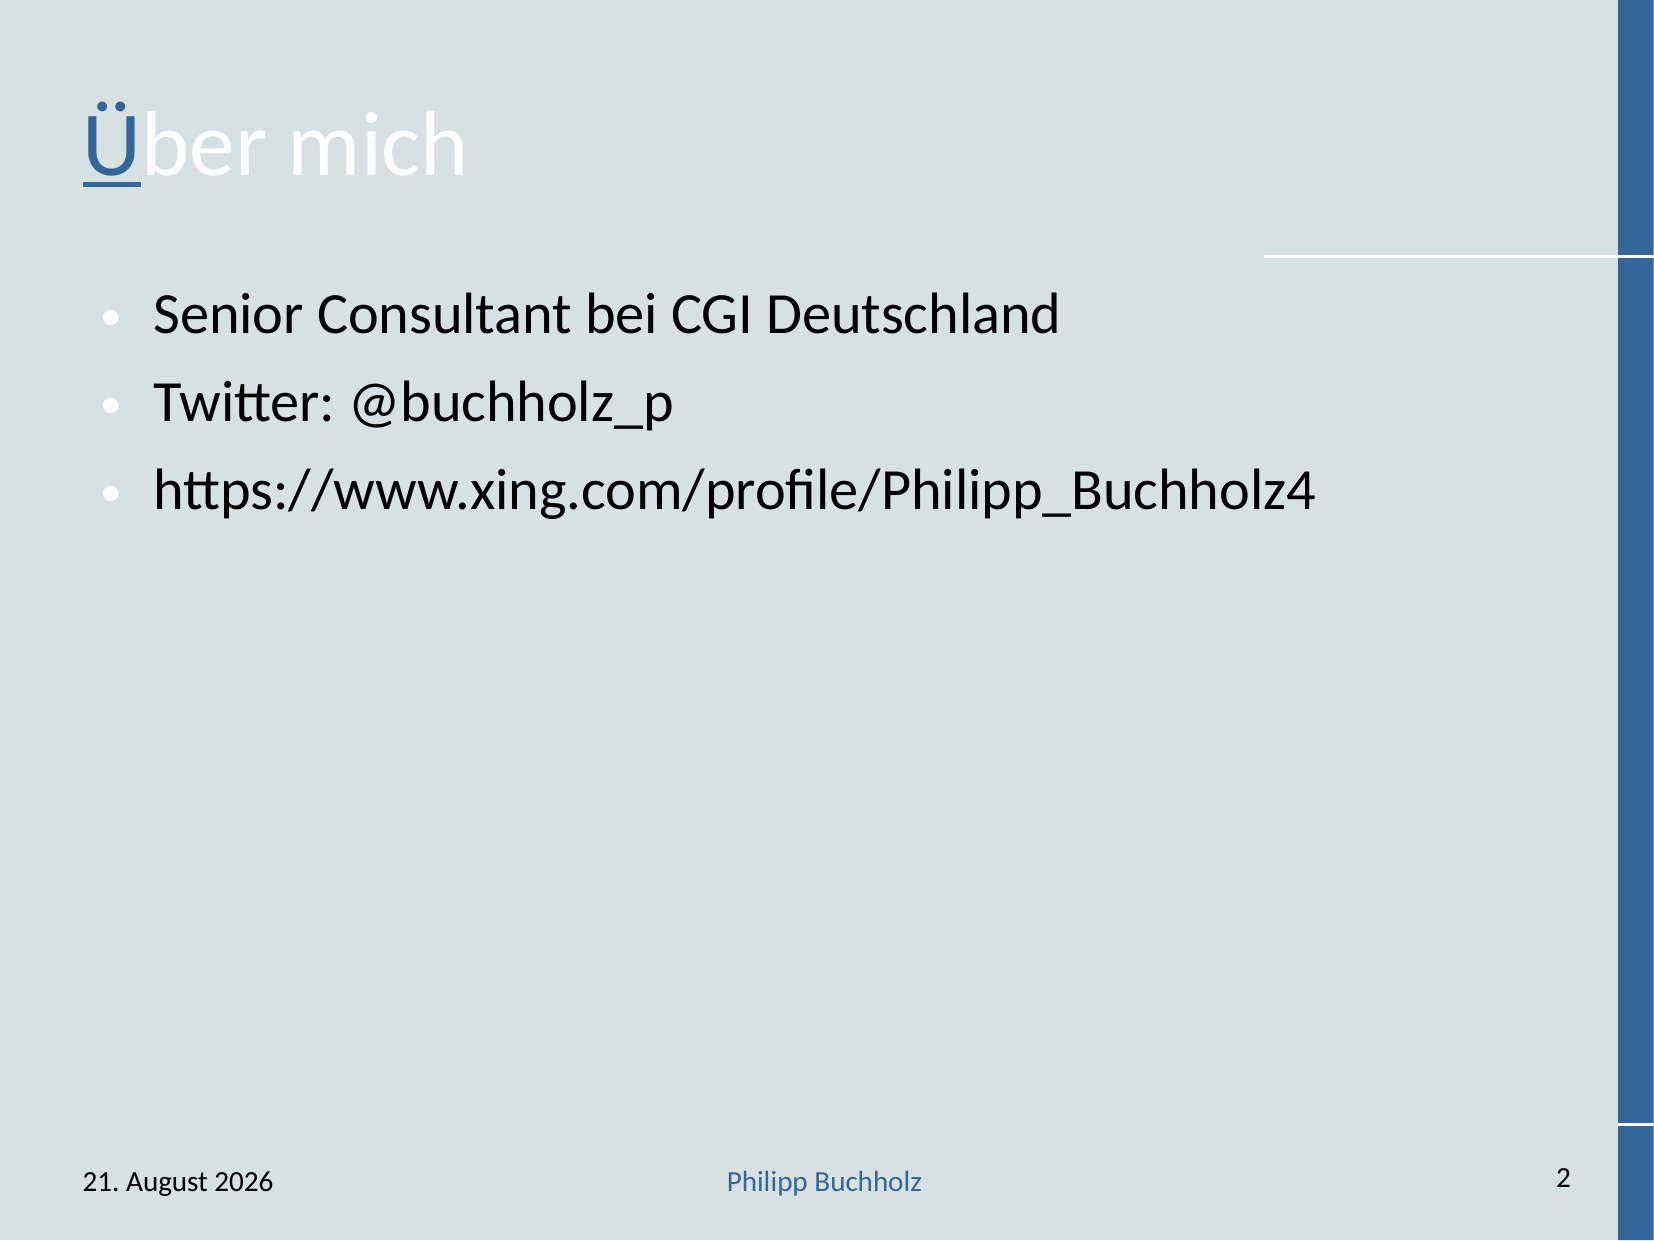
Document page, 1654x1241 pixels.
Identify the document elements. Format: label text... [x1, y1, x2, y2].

title Über mich [82, 49, 1571, 257]
list Senior Consultant bei CGI Deutschland Twitter: @buchholz_p https://www.xing.com/profile/Philipp_Buchholz4 [82, 290, 1571, 1241]
